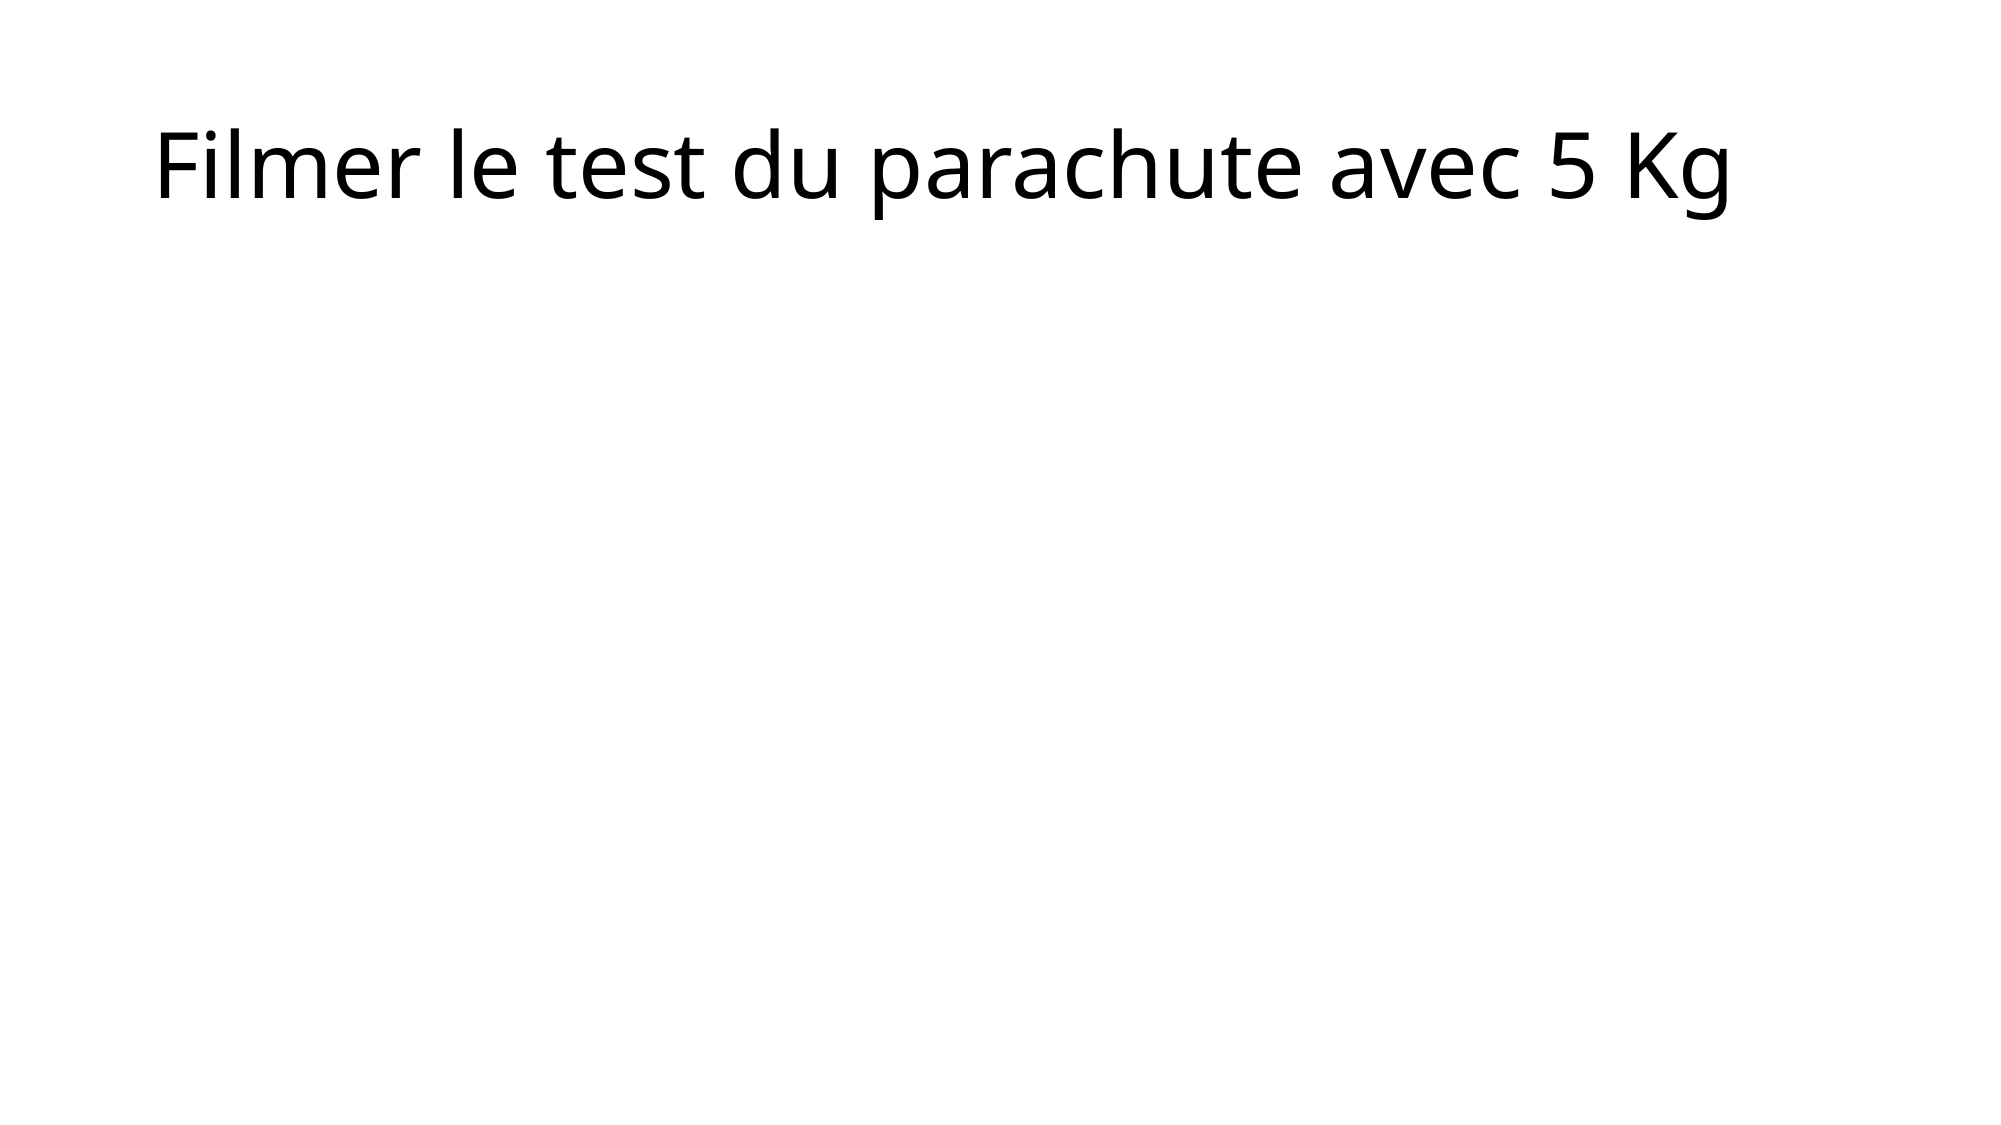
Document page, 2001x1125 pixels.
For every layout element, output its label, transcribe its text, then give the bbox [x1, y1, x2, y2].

title Filmer le test du parachute avec 5 Kg [137, 59, 1863, 278]
